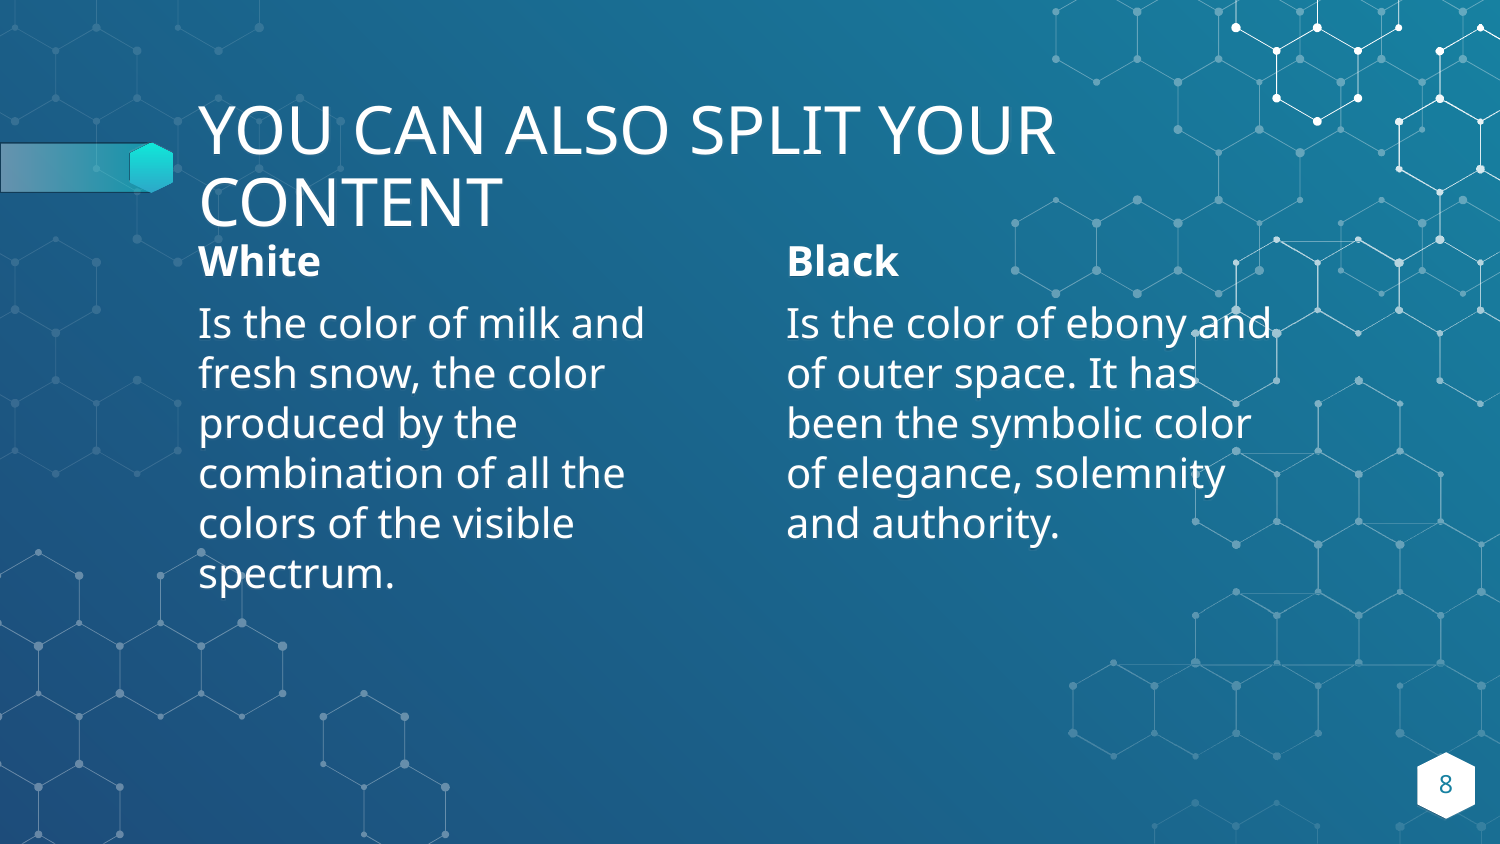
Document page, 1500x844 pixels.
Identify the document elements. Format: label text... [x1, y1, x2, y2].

title YOU CAN ALSO SPLIT YOUR CONTENT [198, 140, 1302, 198]
slide_number <número> [1417, 752, 1475, 819]
list White Is the color of milk and fresh snow, the color produced by the combination of all the colors of the visible spectrum. [198, 234, 714, 771]
list Black Is the color of ebony and of outer space. It has been the symbolic color of elegance, solemnity and authority. [786, 234, 1302, 771]
